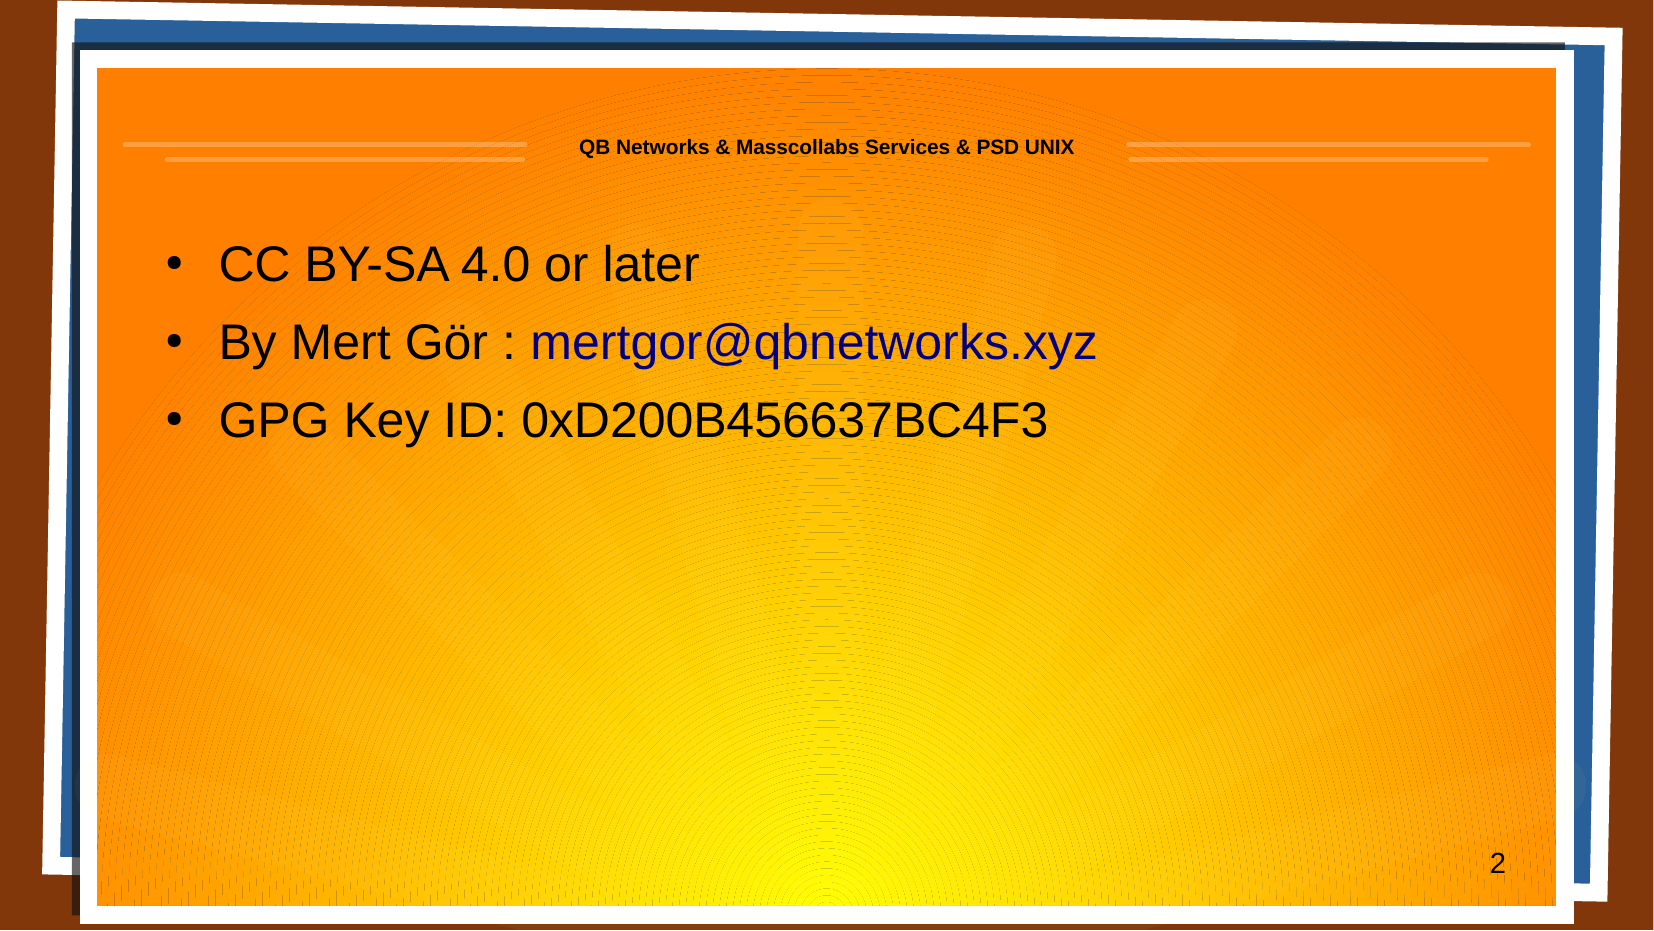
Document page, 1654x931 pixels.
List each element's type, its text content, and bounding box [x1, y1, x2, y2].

list CC BY-SA 4.0 or later By Mert Gör : mertgor@qbnetworks.xyz GPG Key ID: 0xD200B456637BC4F3 [147, 236, 1506, 827]
title QB Networks & Masscollabs Services & PSD UNIX [531, 73, 1123, 222]
